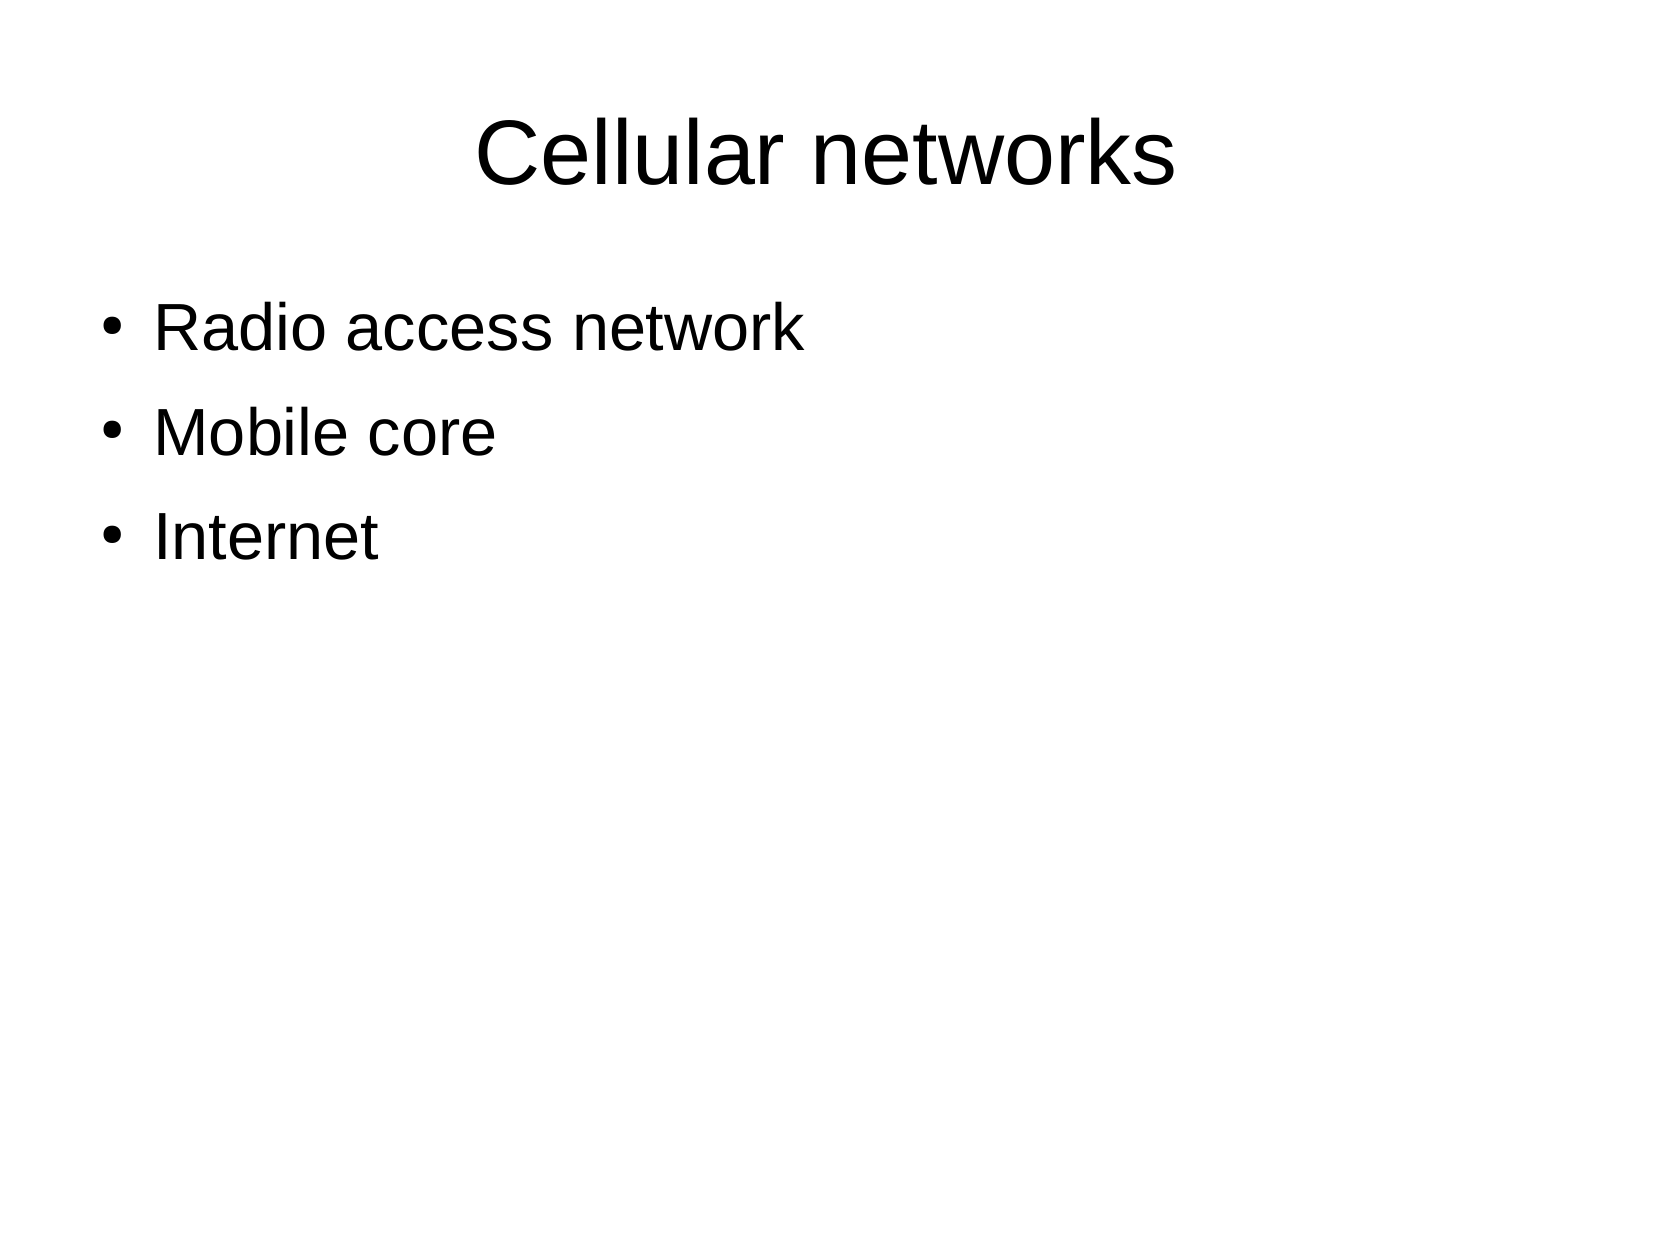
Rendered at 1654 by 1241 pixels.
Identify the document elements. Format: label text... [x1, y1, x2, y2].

list Radio access network Mobile core Internet [82, 290, 1571, 1010]
title Cellular networks [82, 49, 1571, 257]
